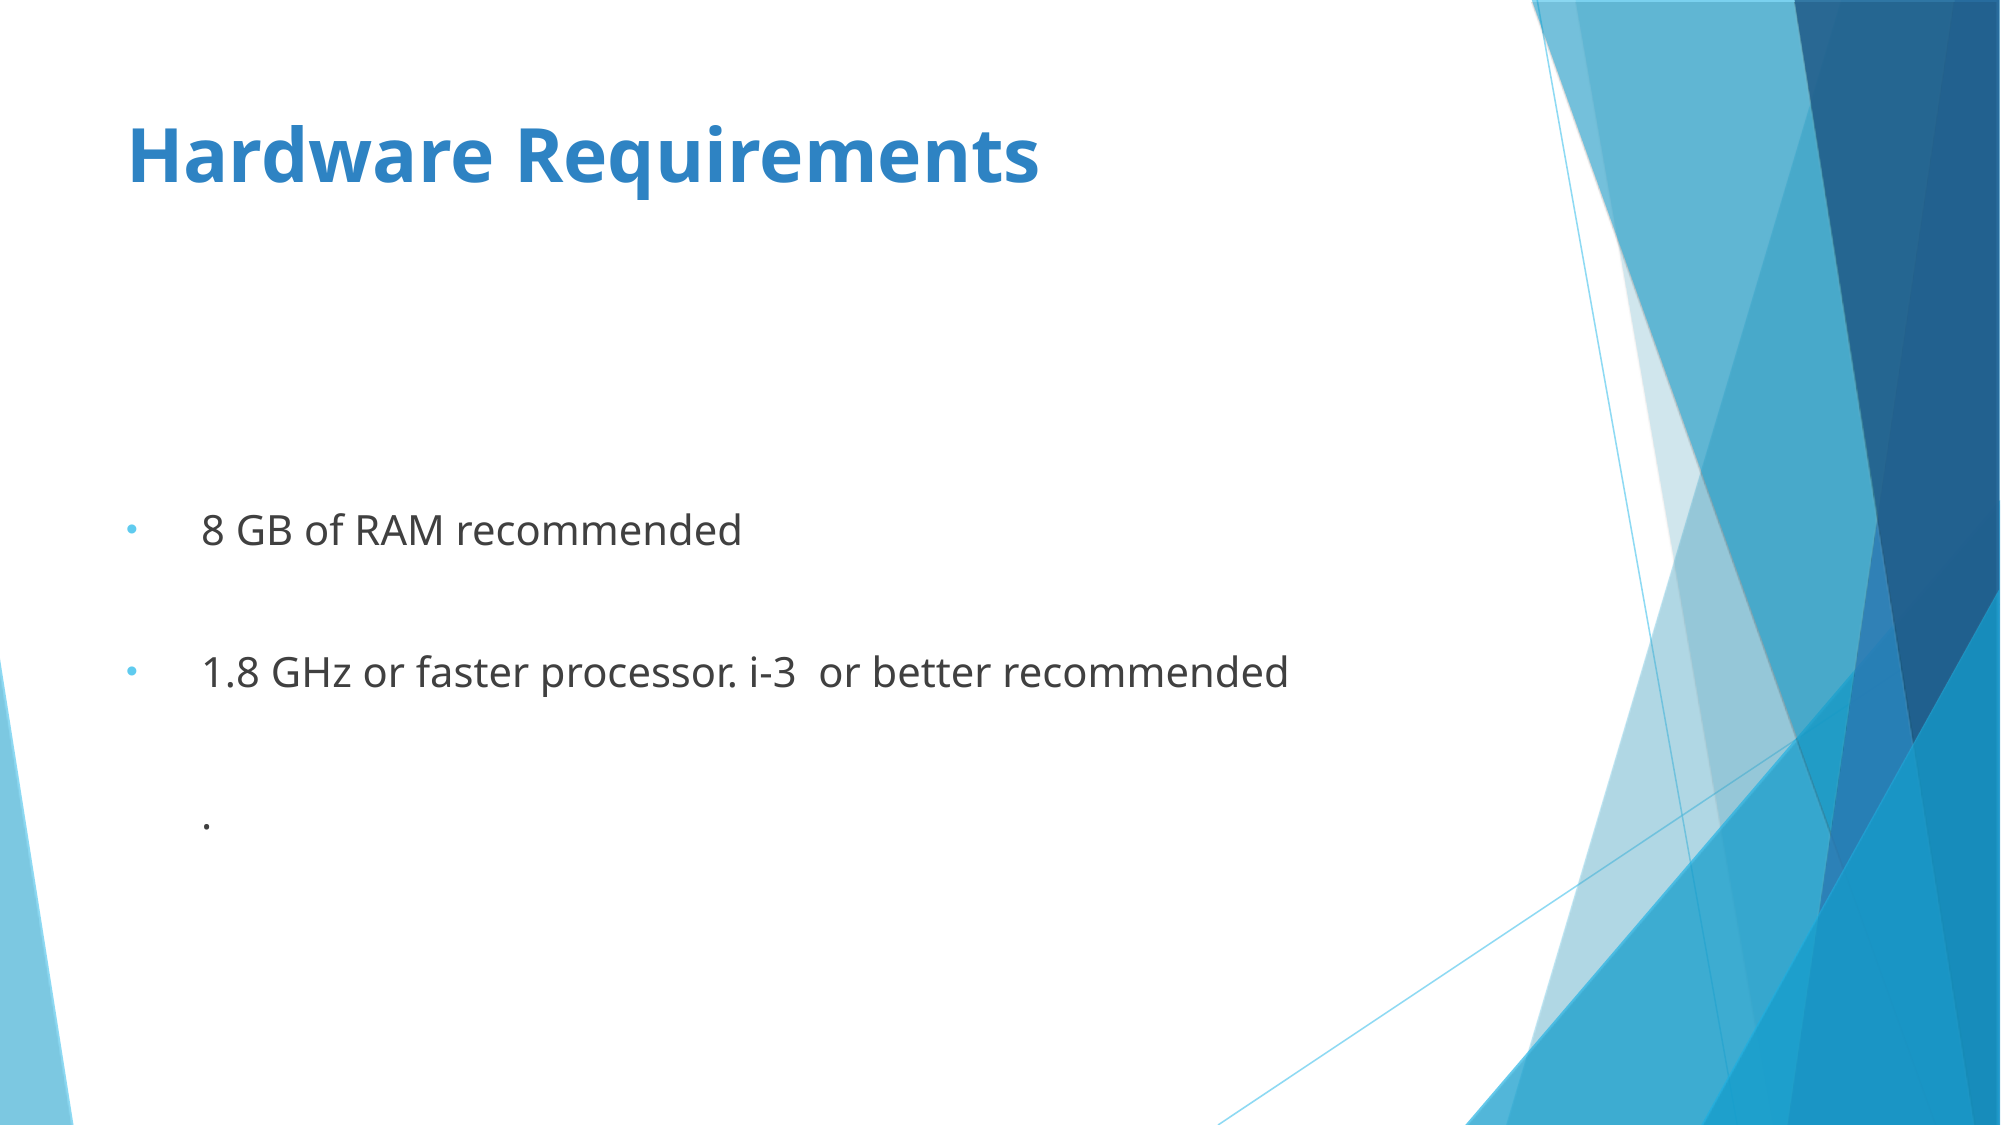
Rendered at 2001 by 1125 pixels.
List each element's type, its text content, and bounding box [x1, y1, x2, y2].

list 8 GB of RAM recommended 1.8 GHz or faster processor. i-3 or better recommended . [111, 354, 1522, 992]
title Hardware Requirements [111, 99, 1522, 317]
